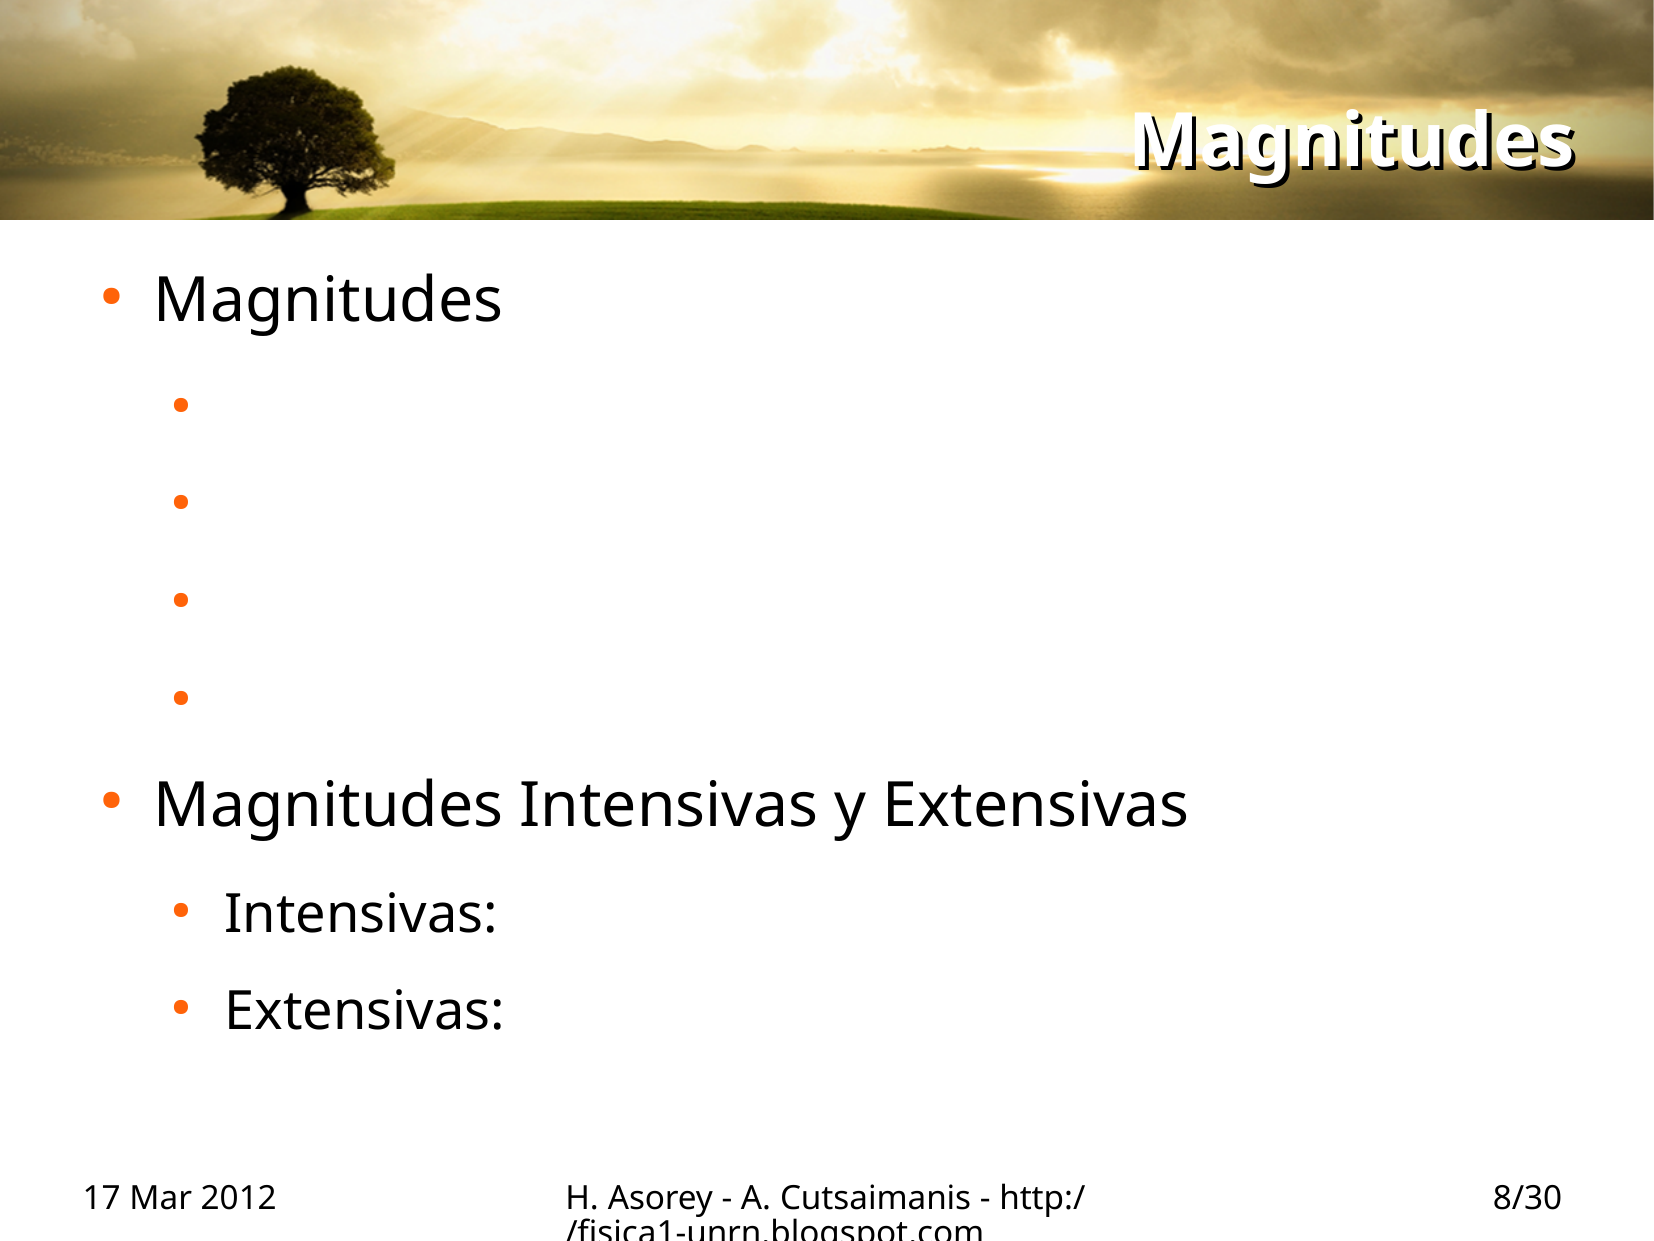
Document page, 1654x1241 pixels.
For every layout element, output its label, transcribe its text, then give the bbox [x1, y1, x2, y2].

list Magnitudes Magnitudes Intensivas y Extensivas Intensivas: Extensivas: [82, 255, 1571, 1074]
title Magnitudes [86, 49, 1576, 226]
picture [0, 0, 1654, 220]
